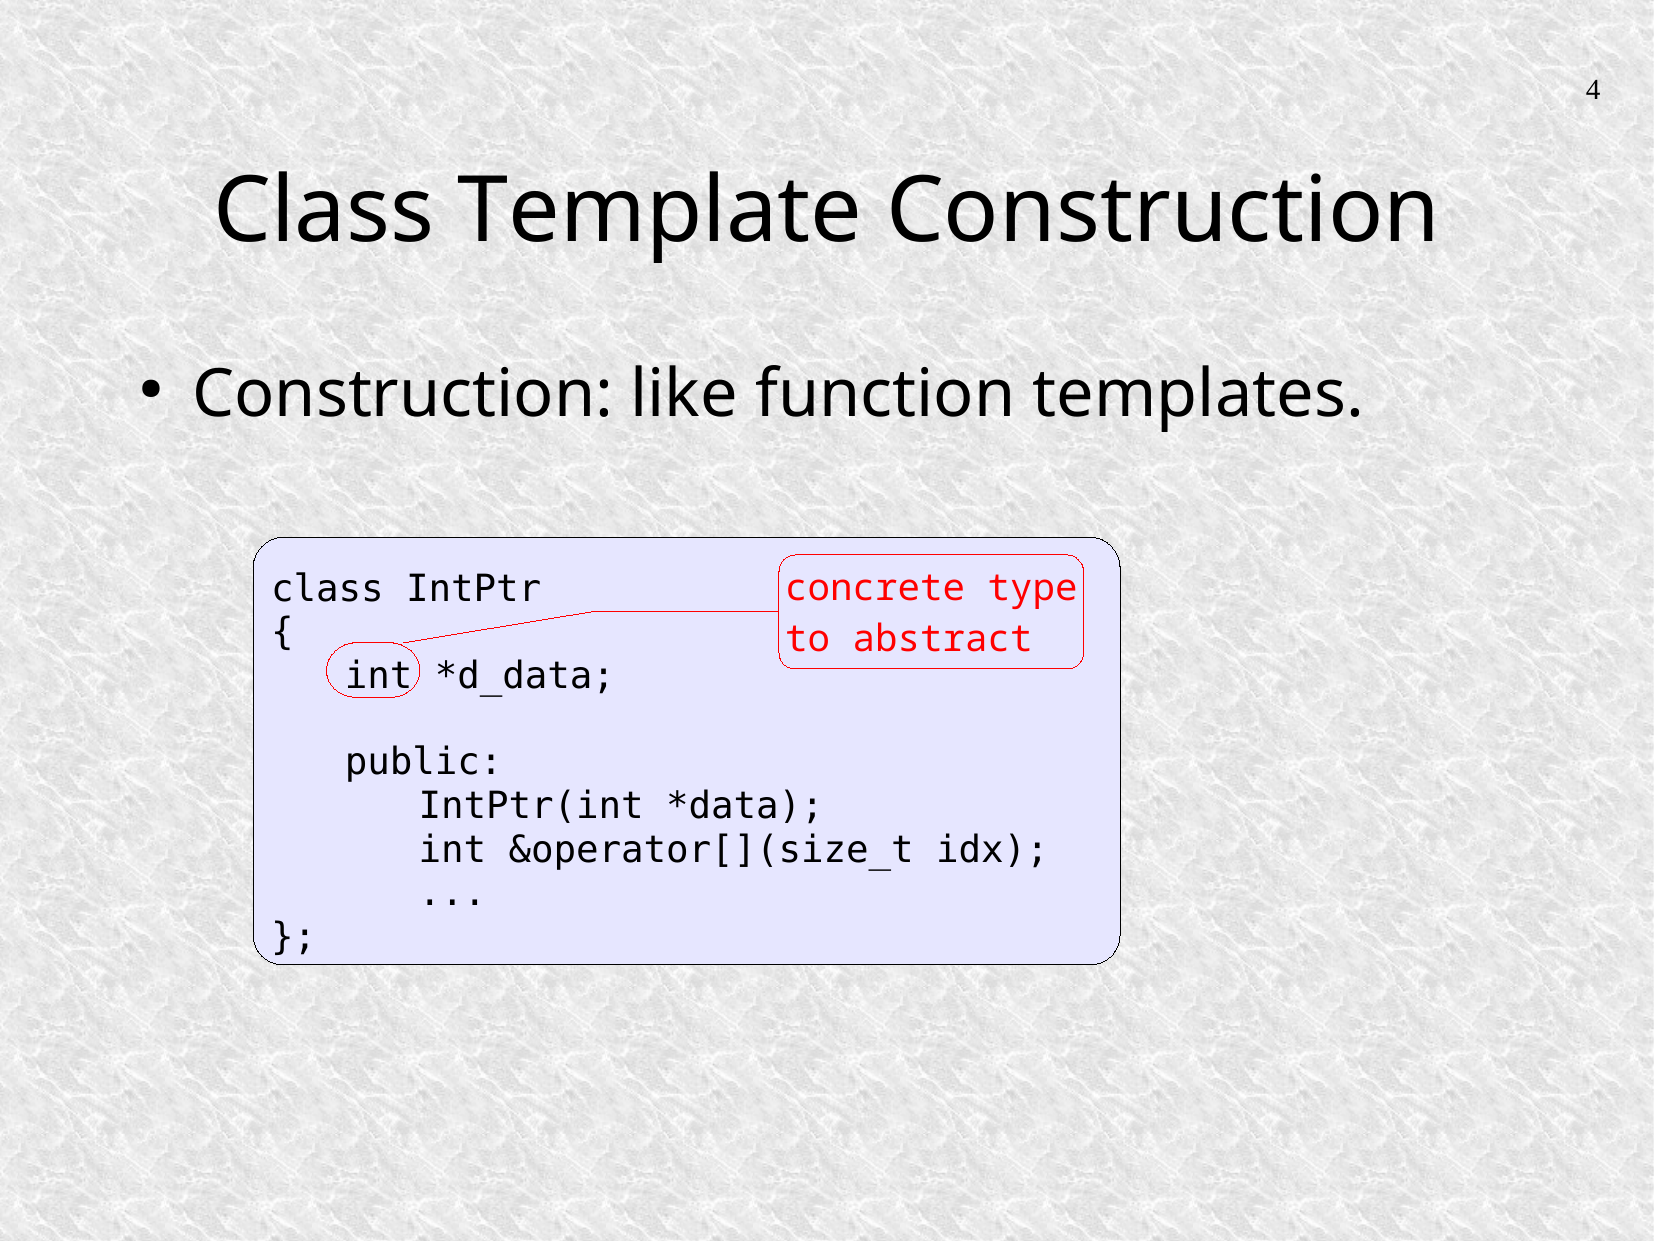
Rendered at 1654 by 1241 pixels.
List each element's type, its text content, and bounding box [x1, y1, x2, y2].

title Class Template Construction [121, 102, 1534, 311]
picture [0, 0, 1654, 1241]
list Construction: like function templates. [121, 344, 1534, 1127]
text_box concrete type to abstract [778, 554, 1084, 669]
text_box class IntPtr { int *d_data; public: IntPtr(int *data); int &operator[](size_t idx); ... }; [270, 566, 1094, 959]
